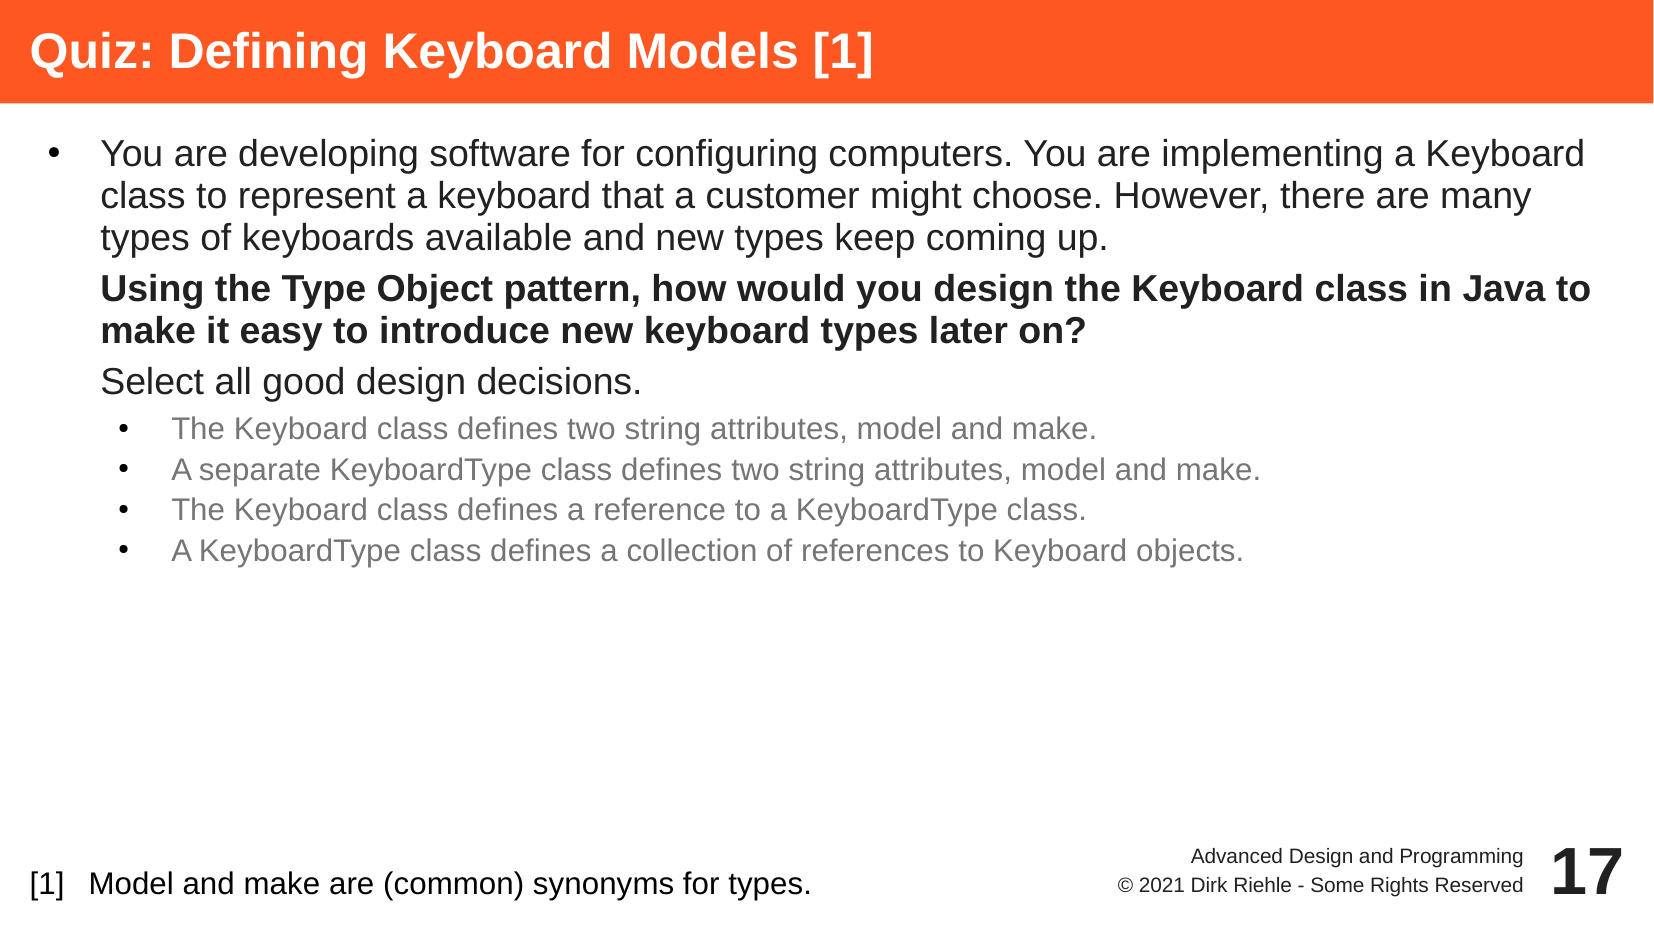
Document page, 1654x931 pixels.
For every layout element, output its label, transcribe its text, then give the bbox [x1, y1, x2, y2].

text_box [1] Model and make are (common) synonyms for types. [0, 693, 1182, 931]
list You are developing software for configuring computers. You are implementing a Keyboard class to represent a keyboard that a customer might choose. However, there are many types of keyboards available and new types keep coming up. Using the Type Object pattern, how would you design the Keyboard class in Java to make it easy to introduce new keyboard types later on? Select all good design decisions. The Keyboard class defines two string attributes, model and make. A separate KeyboardType class defines two string attributes, model and make. The Keyboard class defines a reference to a KeyboardType class. A KeyboardType class defines a collection of references to Keyboard objects. [29, 132, 1625, 813]
title Quiz: Defining Keyboard Models [1] [0, 0, 1654, 104]
